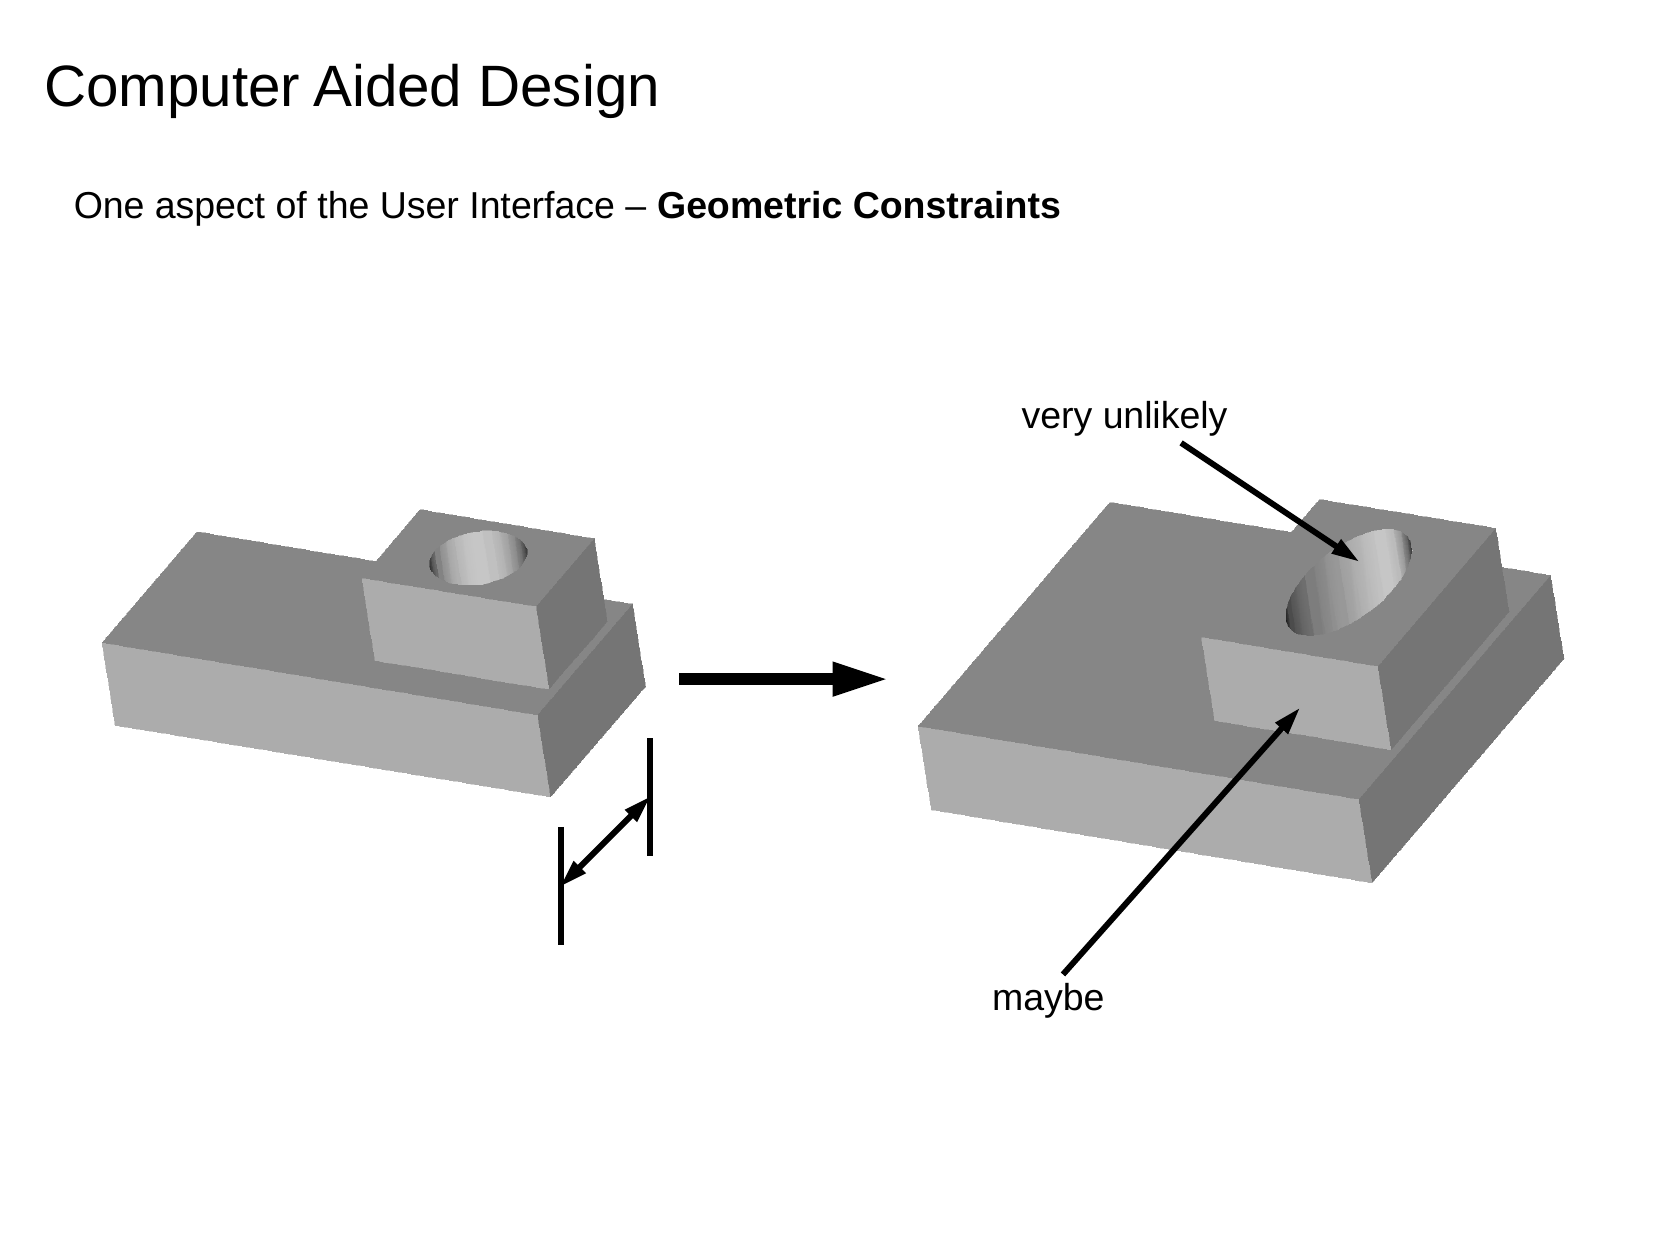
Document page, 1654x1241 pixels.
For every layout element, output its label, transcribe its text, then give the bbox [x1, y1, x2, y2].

text_box maybe [974, 966, 1359, 1034]
text_box very unlikely [1003, 383, 1359, 452]
text_box Computer Aided Design [29, 46, 1625, 135]
picture [99, 487, 650, 798]
text_box One aspect of the User Interface – Geometric Constraints [59, 177, 1565, 241]
picture [915, 495, 1567, 886]
